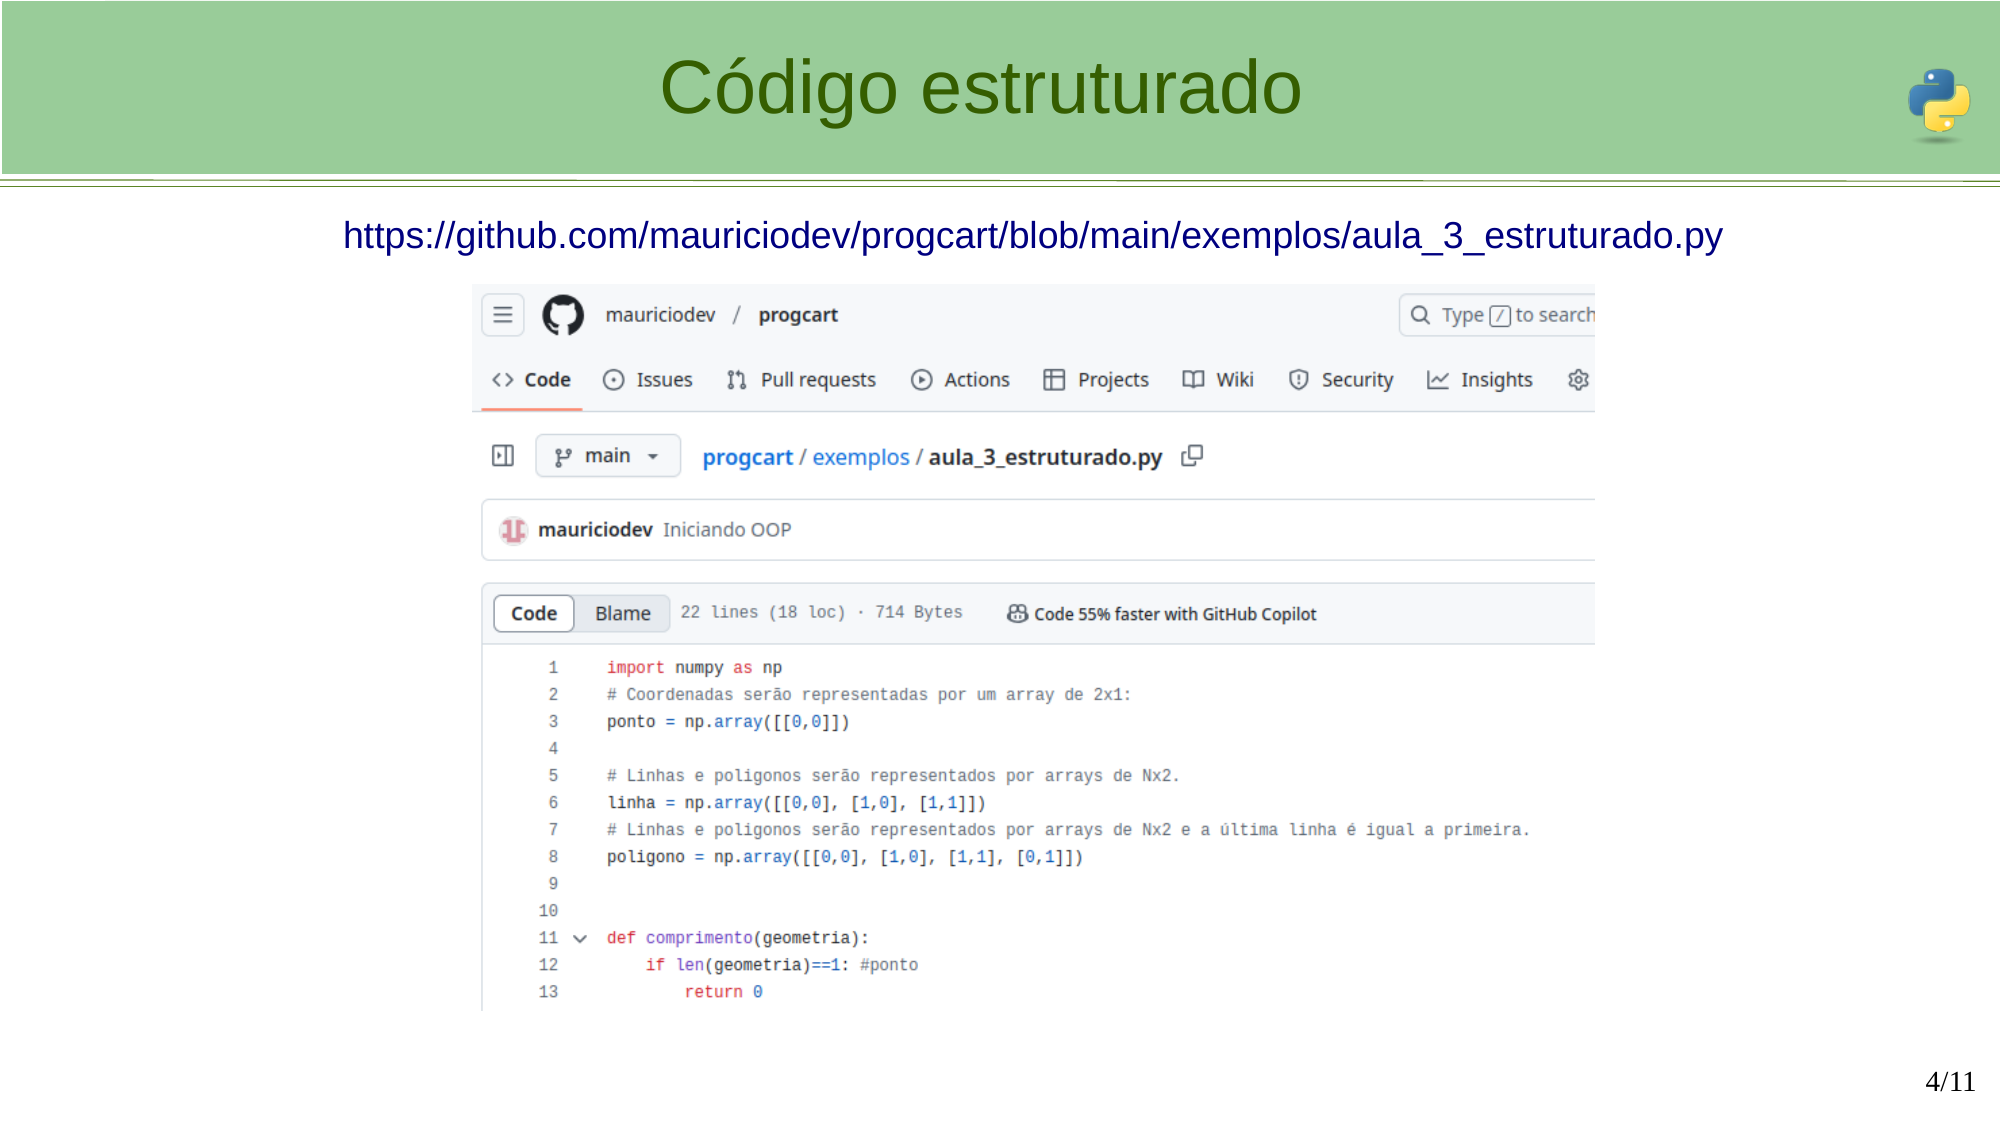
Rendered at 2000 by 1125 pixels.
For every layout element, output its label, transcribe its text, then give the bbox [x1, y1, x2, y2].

picture [472, 284, 1595, 1011]
picture [1901, 59, 1979, 148]
text_box https://github.com/mauriciodev/progcart/blob/main/exemplos/aula_3_estruturado.py [328, 206, 1743, 264]
title Código estruturado [105, 0, 1861, 174]
